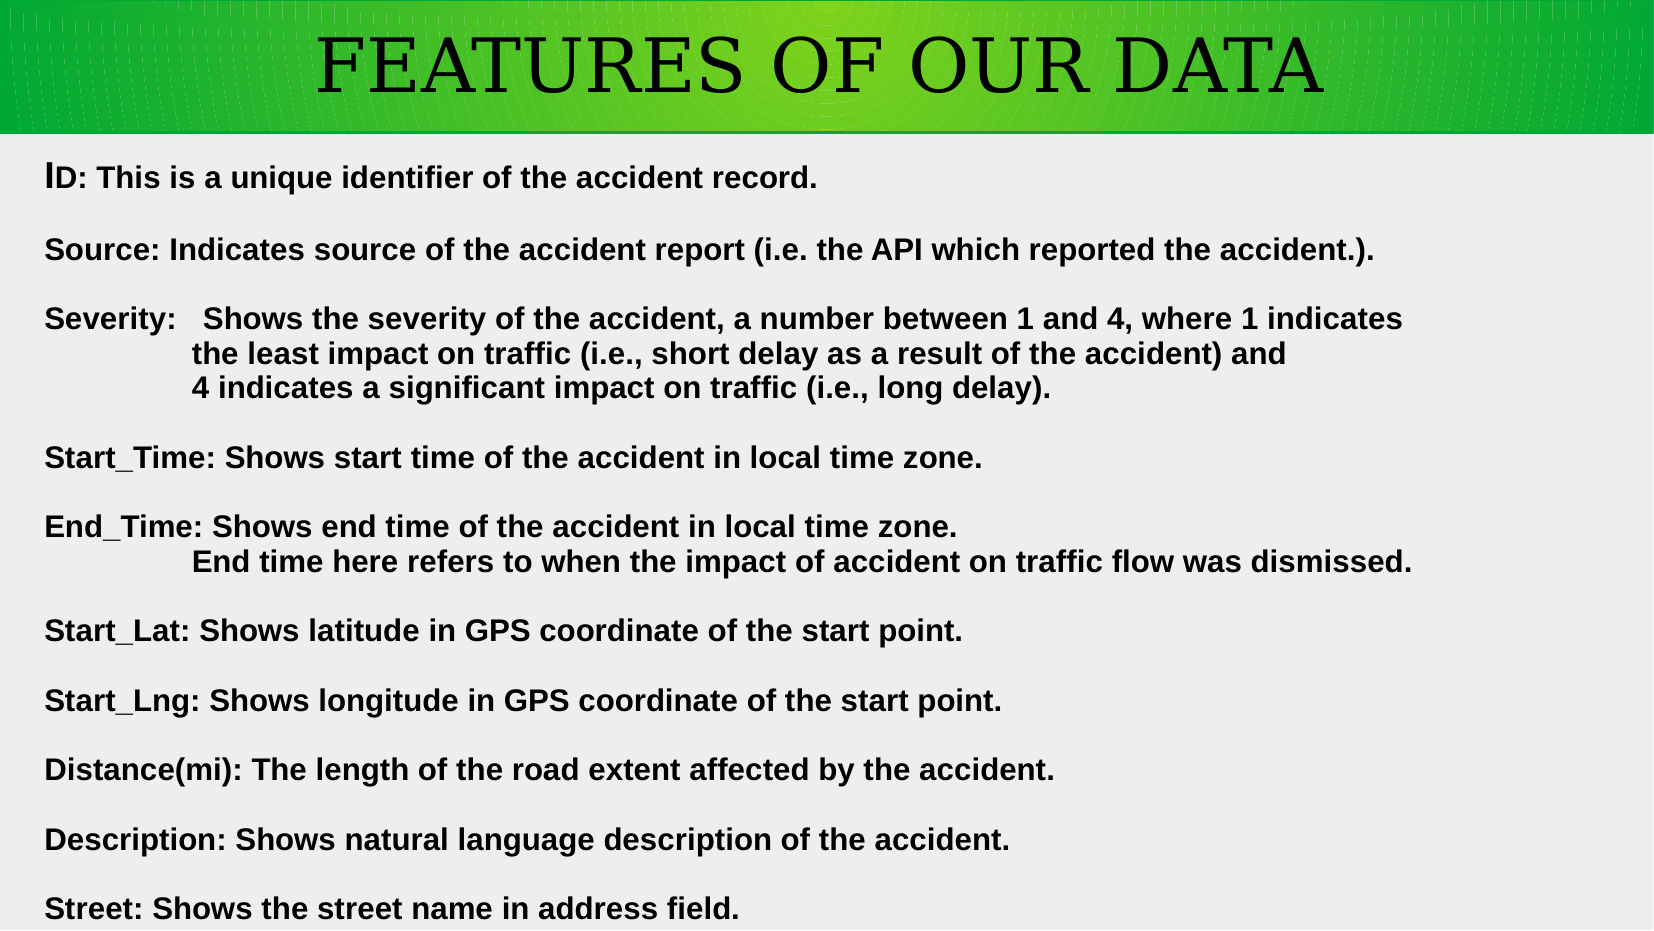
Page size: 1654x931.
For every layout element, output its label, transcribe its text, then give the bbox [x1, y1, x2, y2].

text_box ID: This is a unique identifier of the accident record. Source: Indicates source of the accident report (i.e. the API which reported the accident.). Severity: Shows the severity of the accident, a number between 1 and 4, where 1 indicates the least impact on traffic (i.e., short delay as a result of the accident) and 4 indicates a significant impact on traffic (i.e., long delay). Start_Time: Shows start time of the accident in local time zone. End_Time: Shows end time of the accident in local time zone. End time here refers to when the impact of accident on traffic flow was dismissed. Start_Lat: Shows latitude in GPS coordinate of the start point. Start_Lng: Shows longitude in GPS coordinate of the start point. Distance(mi): The length of the road extent affected by the accident. Description: Shows natural language description of the accident. Street: Shows the street name in address field. [29, 147, 1625, 931]
title FEATURES OF OUR DATA [73, 14, 1565, 119]
